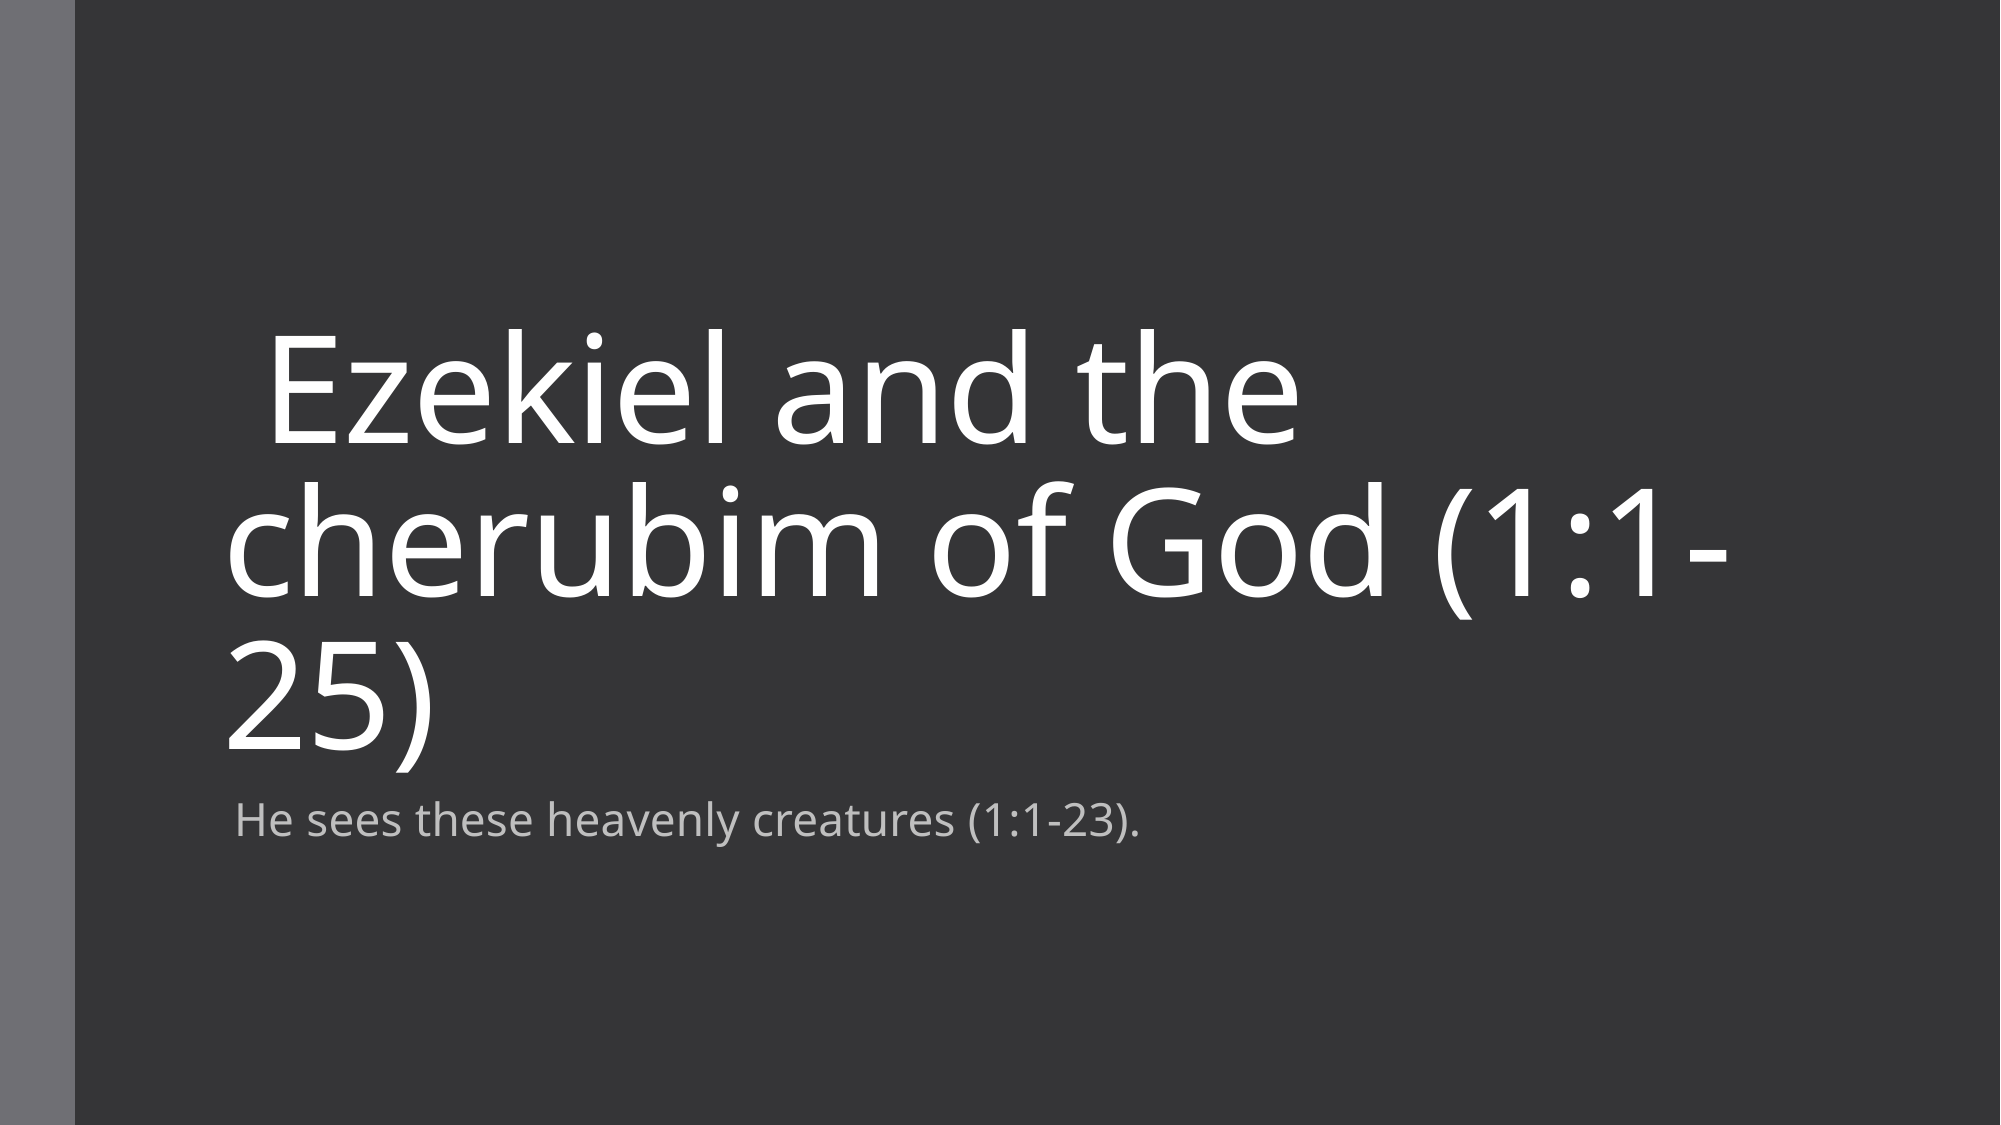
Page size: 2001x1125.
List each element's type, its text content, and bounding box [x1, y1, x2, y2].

title Ezekiel and the cherubim of God (1:1-25) [206, 124, 1752, 787]
subtitle He sees these heavenly creatures (1:1-23). [206, 787, 1752, 1066]
